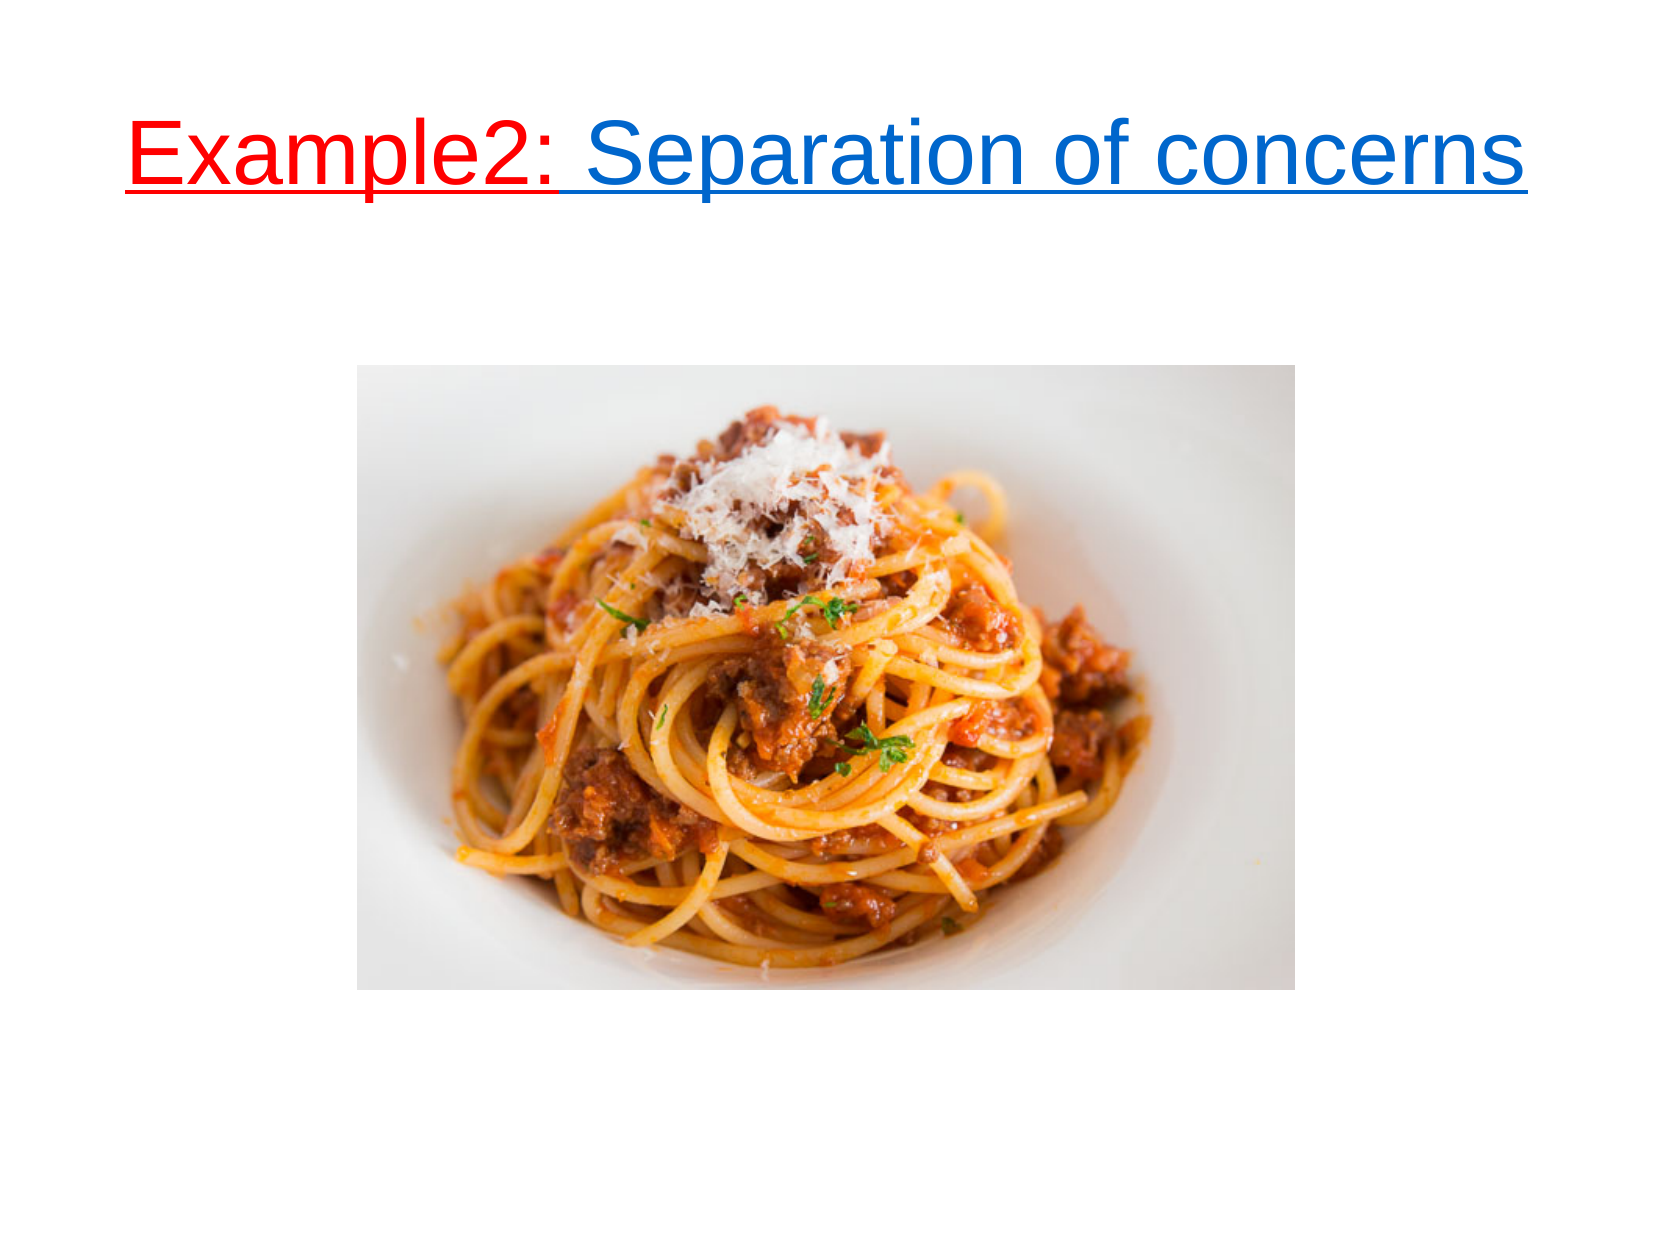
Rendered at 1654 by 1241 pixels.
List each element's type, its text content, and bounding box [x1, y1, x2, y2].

picture [357, 365, 1295, 991]
title Example2: Separation of concerns [82, 49, 1571, 257]
